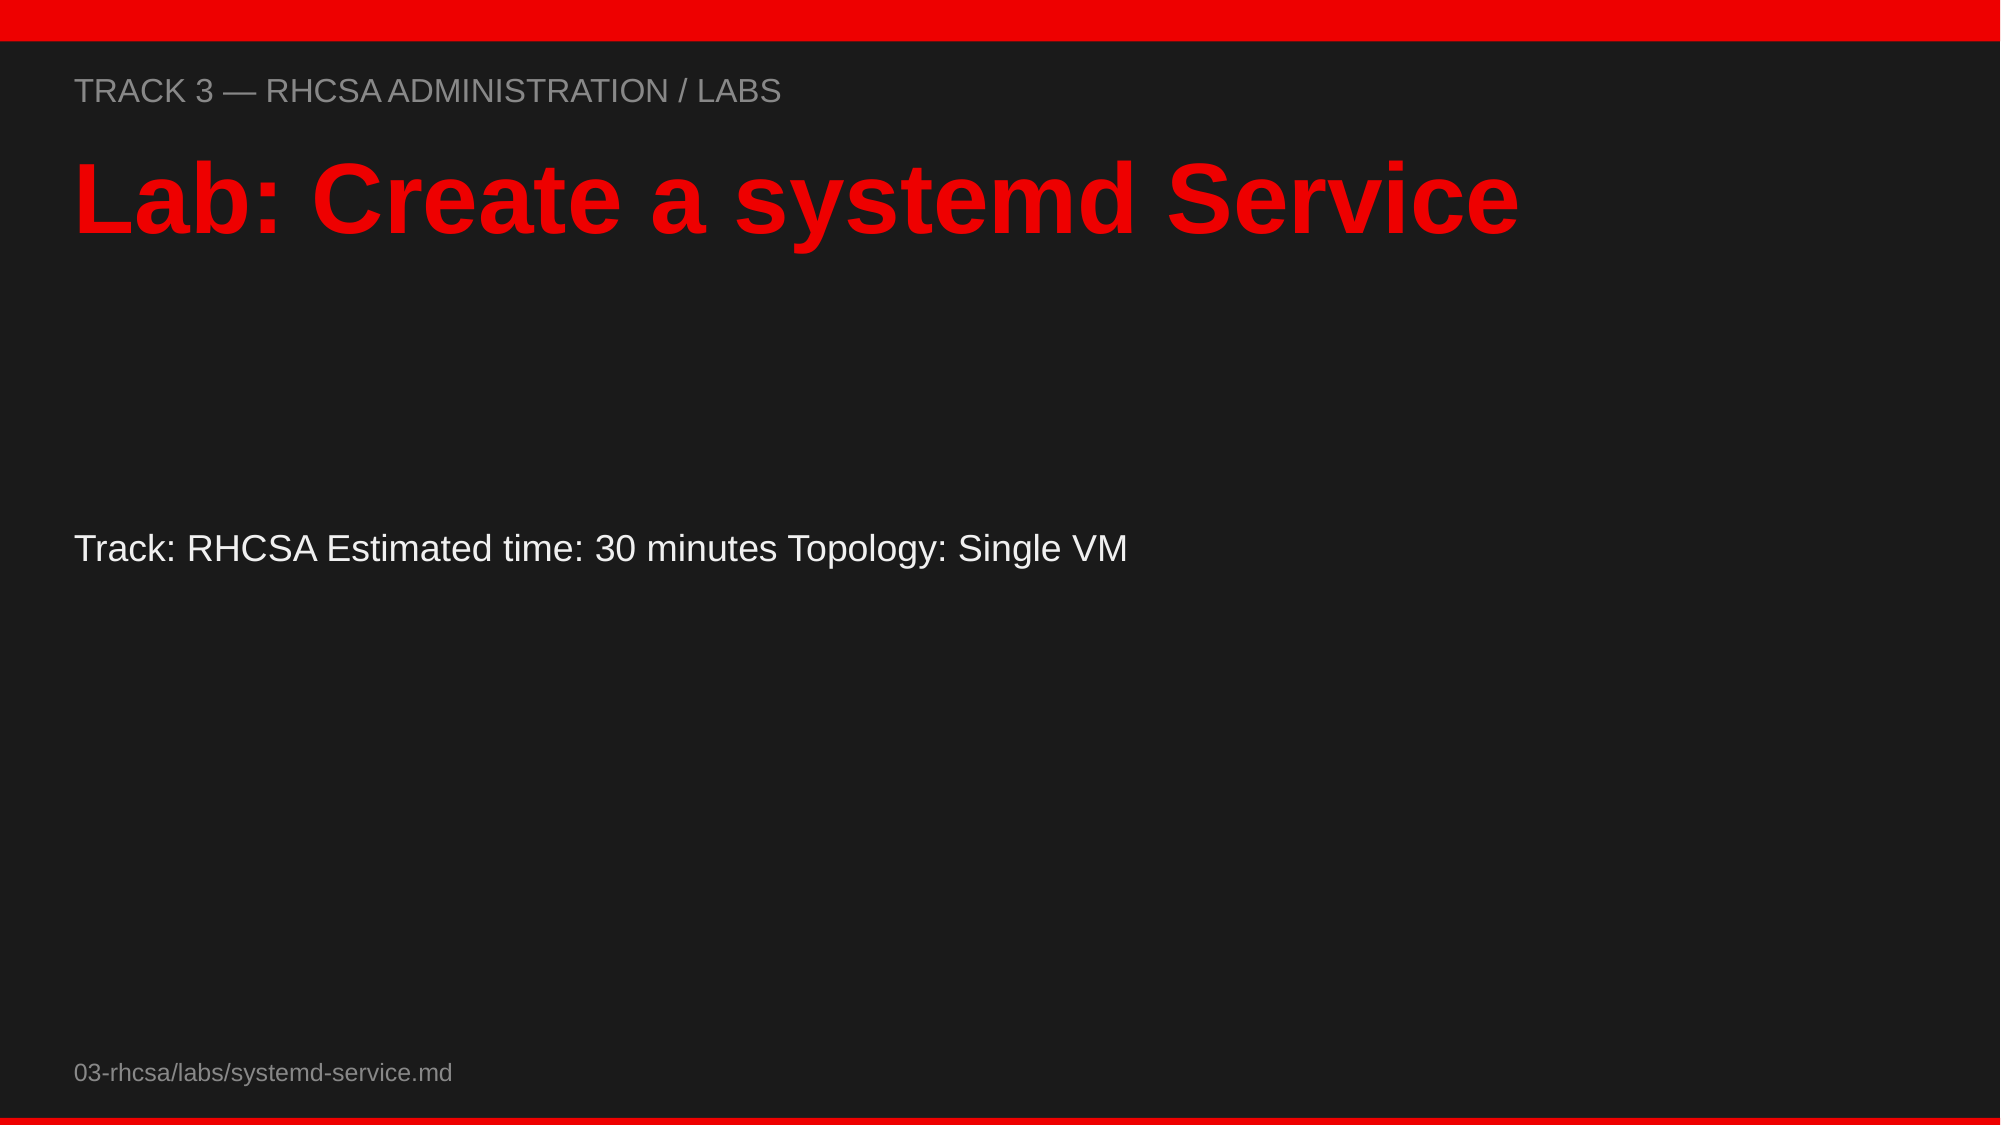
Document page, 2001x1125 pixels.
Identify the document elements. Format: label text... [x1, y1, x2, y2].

text_box 03-rhcsa/labs/systemd-service.md [59, 1051, 1942, 1093]
text_box Lab: Create a systemd Service [59, 135, 1942, 461]
text_box [0, 0, 2001, 42]
text_box [0, 1117, 2001, 1125]
text_box TRACK 3 — RHCSA ADMINISTRATION / LABS [59, 64, 1942, 119]
text_box Track: RHCSA Estimated time: 30 minutes Topology: Single VM [59, 519, 1942, 727]
